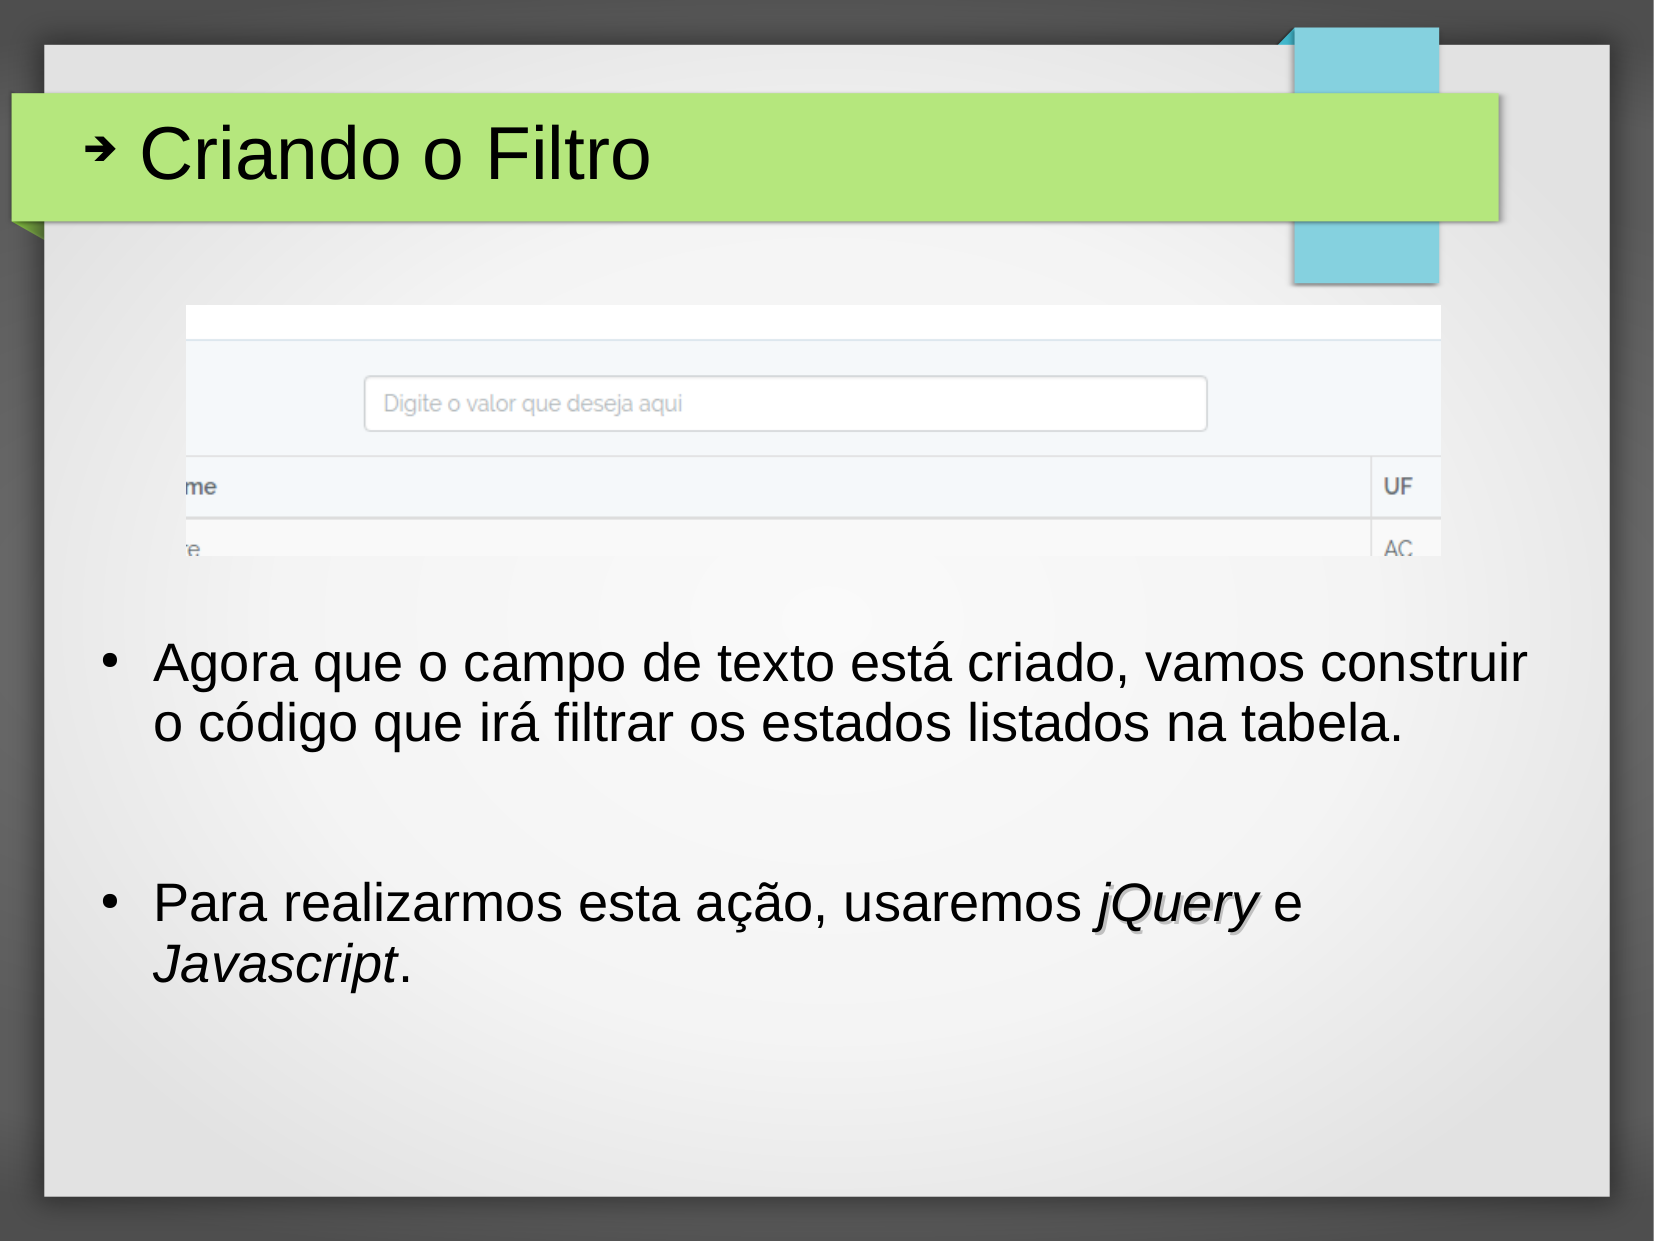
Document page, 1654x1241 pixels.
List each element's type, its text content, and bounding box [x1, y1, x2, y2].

text_box [659, 565, 1002, 678]
list Agora que o campo de texto está criado, vamos construir o código que irá filtrar os estados listados na tabela. Para realizarmos esta ação, usaremos jQuery e Javascript. [82, 295, 1571, 1015]
picture [0, 0, 1654, 1241]
title Criando o Filtro [82, 94, 1264, 213]
